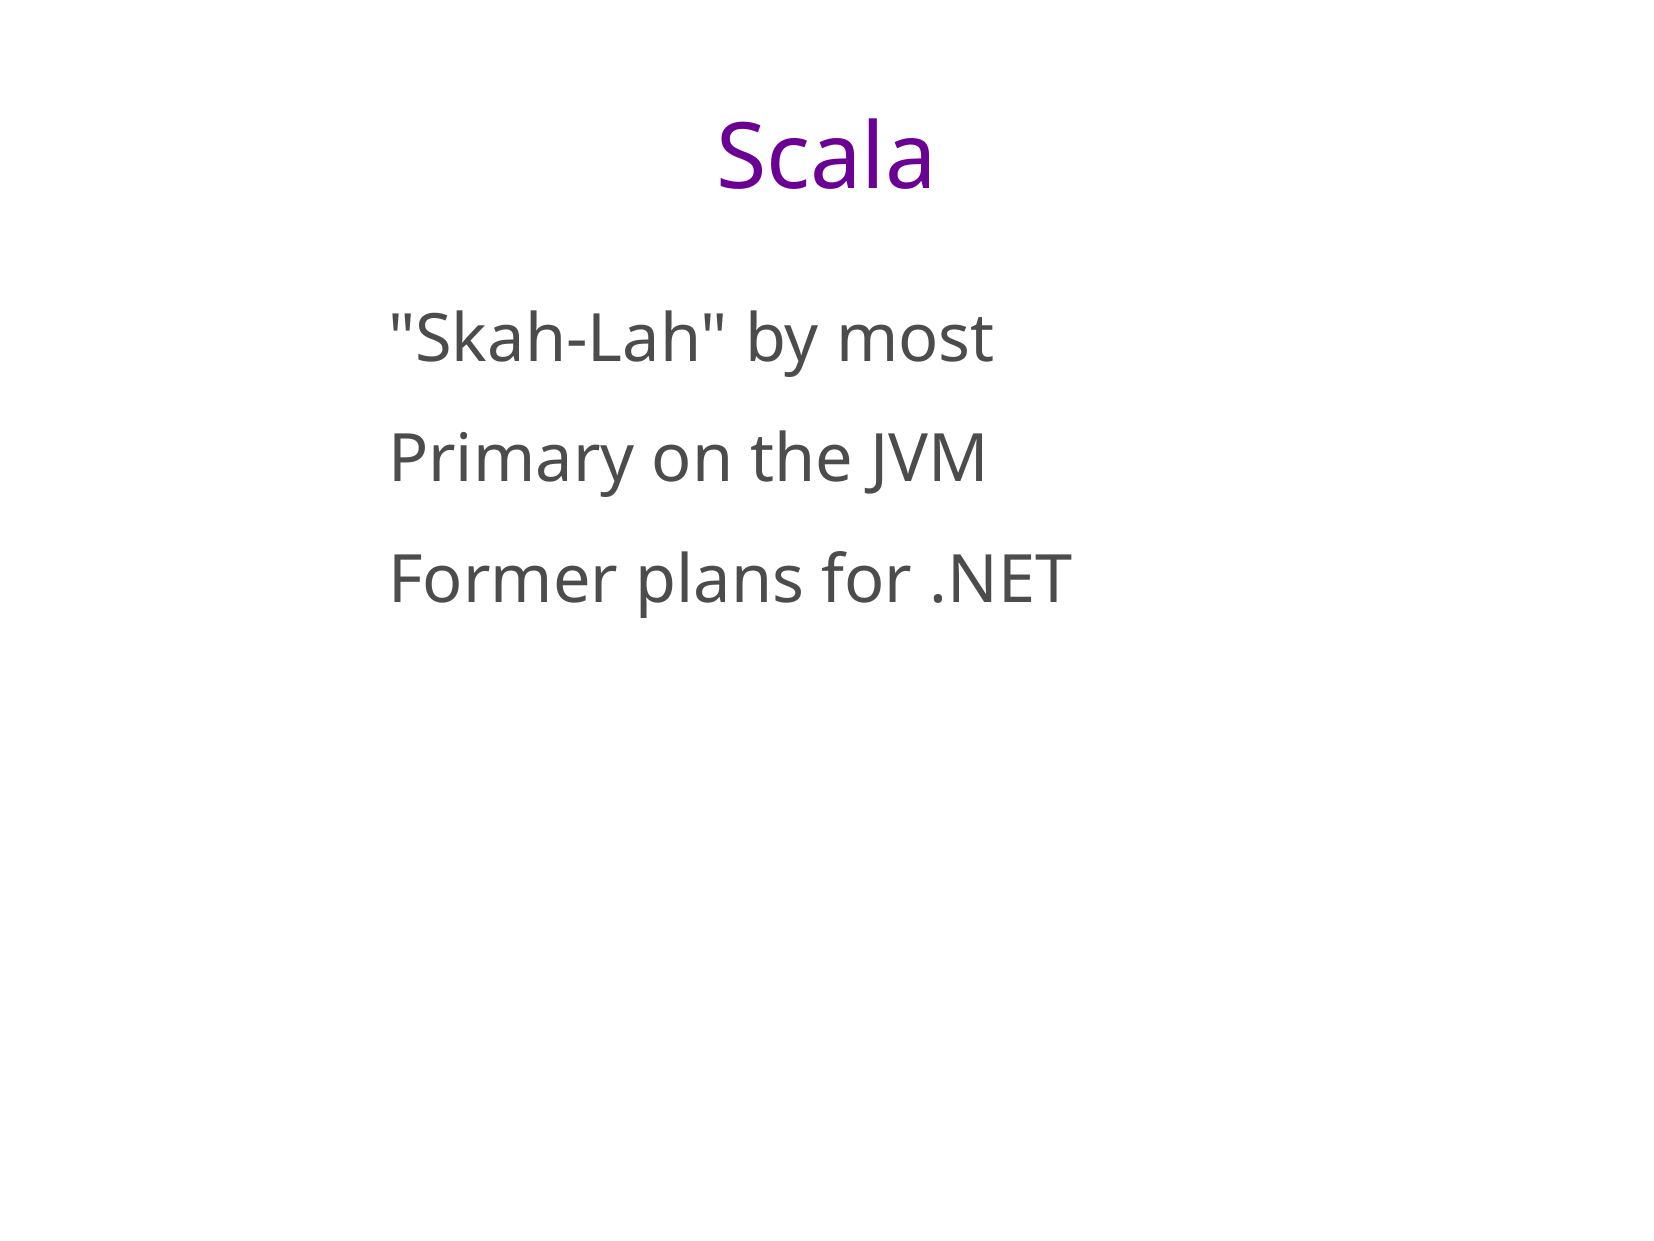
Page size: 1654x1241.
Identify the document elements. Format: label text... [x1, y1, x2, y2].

title Scala [82, 49, 1571, 257]
list "Skah-Lah" by most Primary on the JVM Former plans for .NET [317, 290, 1337, 1010]
